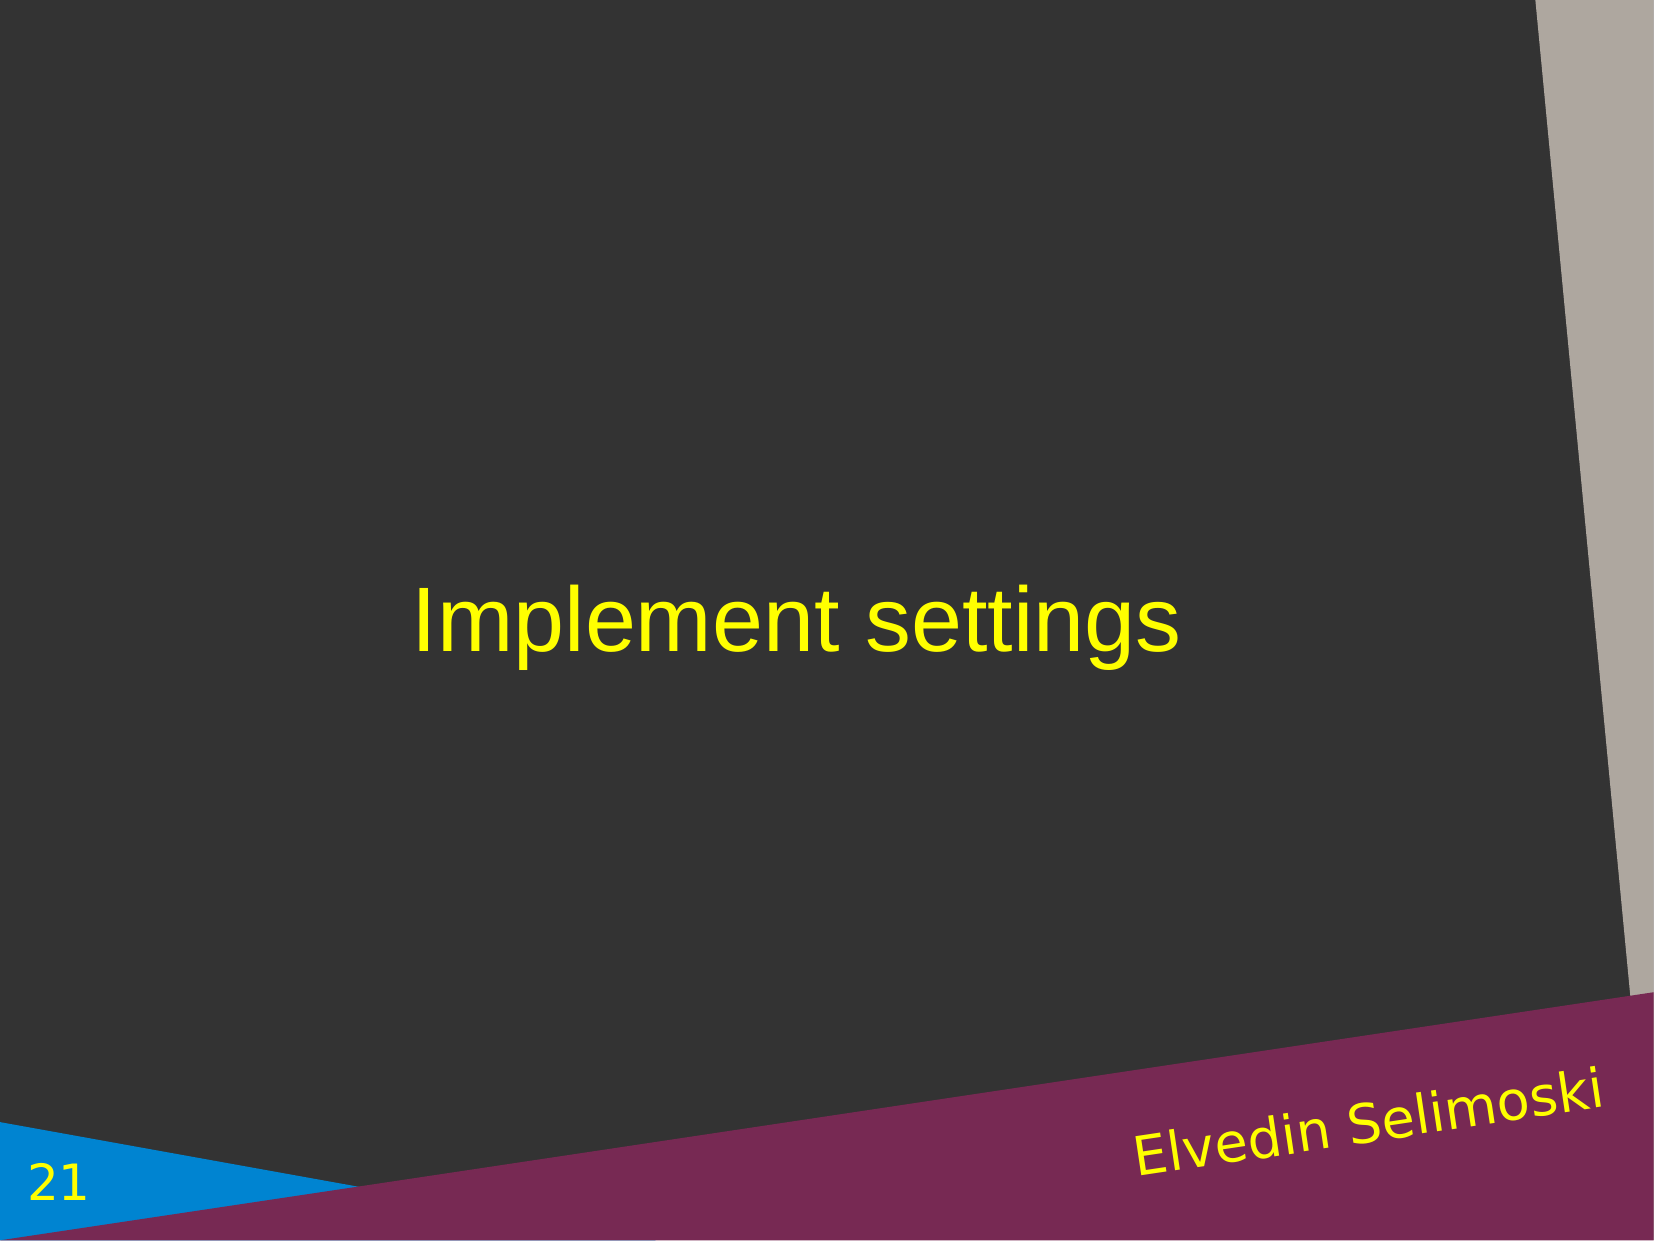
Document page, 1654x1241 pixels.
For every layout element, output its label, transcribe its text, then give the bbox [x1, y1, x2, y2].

text_box Elvedin Selimoski [1052, 1015, 1629, 1239]
title Implement settings [53, 407, 1542, 833]
